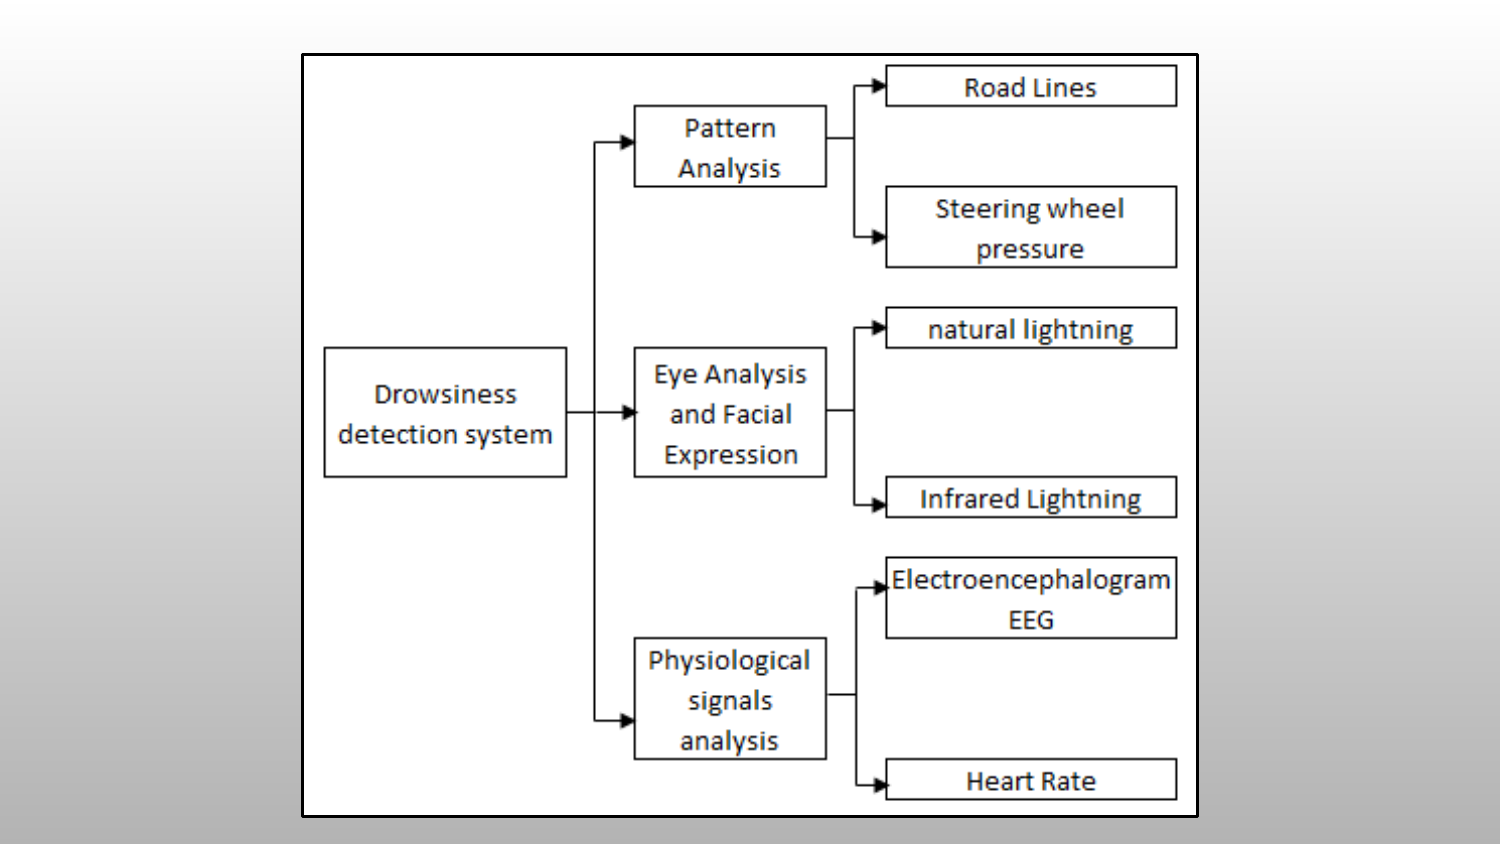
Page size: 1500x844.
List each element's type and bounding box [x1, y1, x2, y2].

picture [304, 55, 1196, 815]
